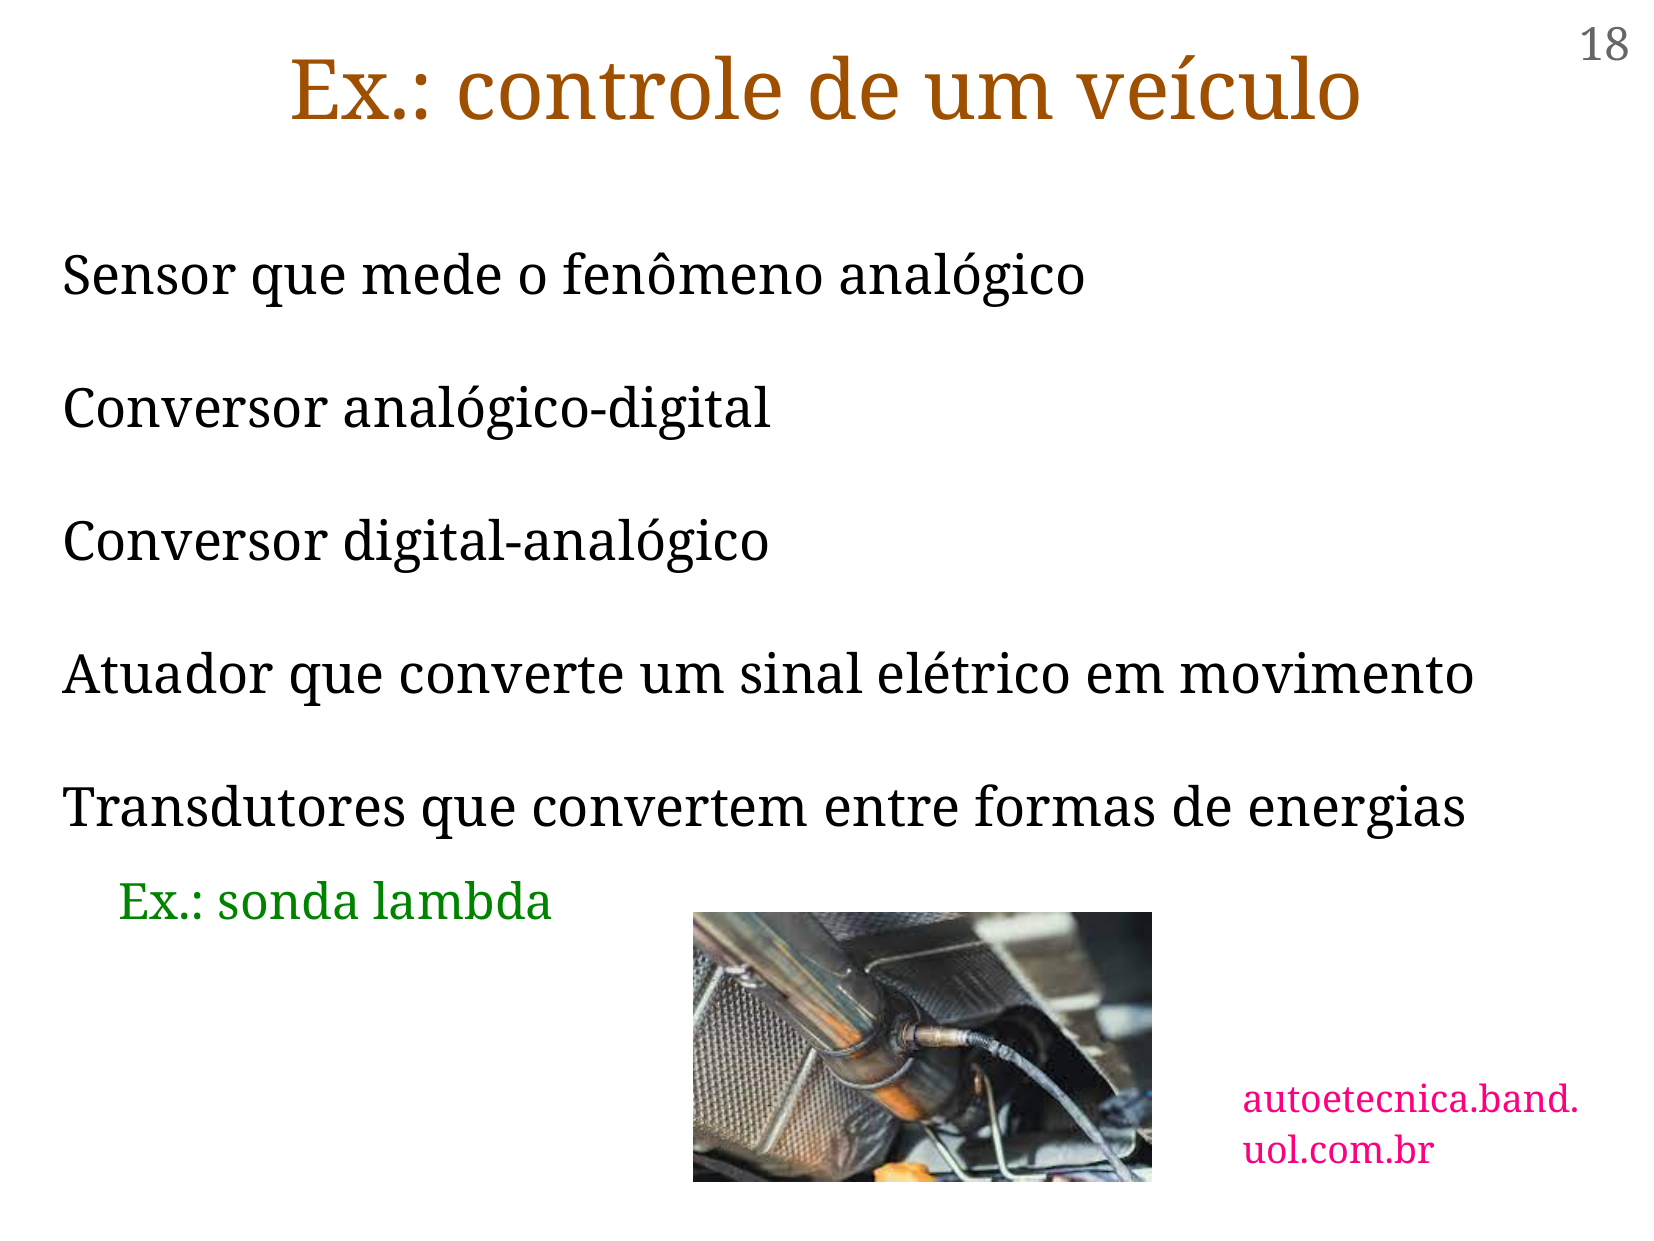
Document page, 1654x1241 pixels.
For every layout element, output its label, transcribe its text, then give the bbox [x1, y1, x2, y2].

list Sensor que mede o fenômeno analógico Conversor analógico-digital Conversor digital-analógico Atuador que converte um sinal elétrico em movimento Transdutores que convertem entre formas de energias Ex.: sonda lambda [59, 236, 1595, 1211]
text_box autoetecnica.band.uol.com.br [1225, 1062, 1610, 1184]
picture [693, 912, 1152, 1182]
title Ex.: controle de um veículo [59, 29, 1595, 148]
